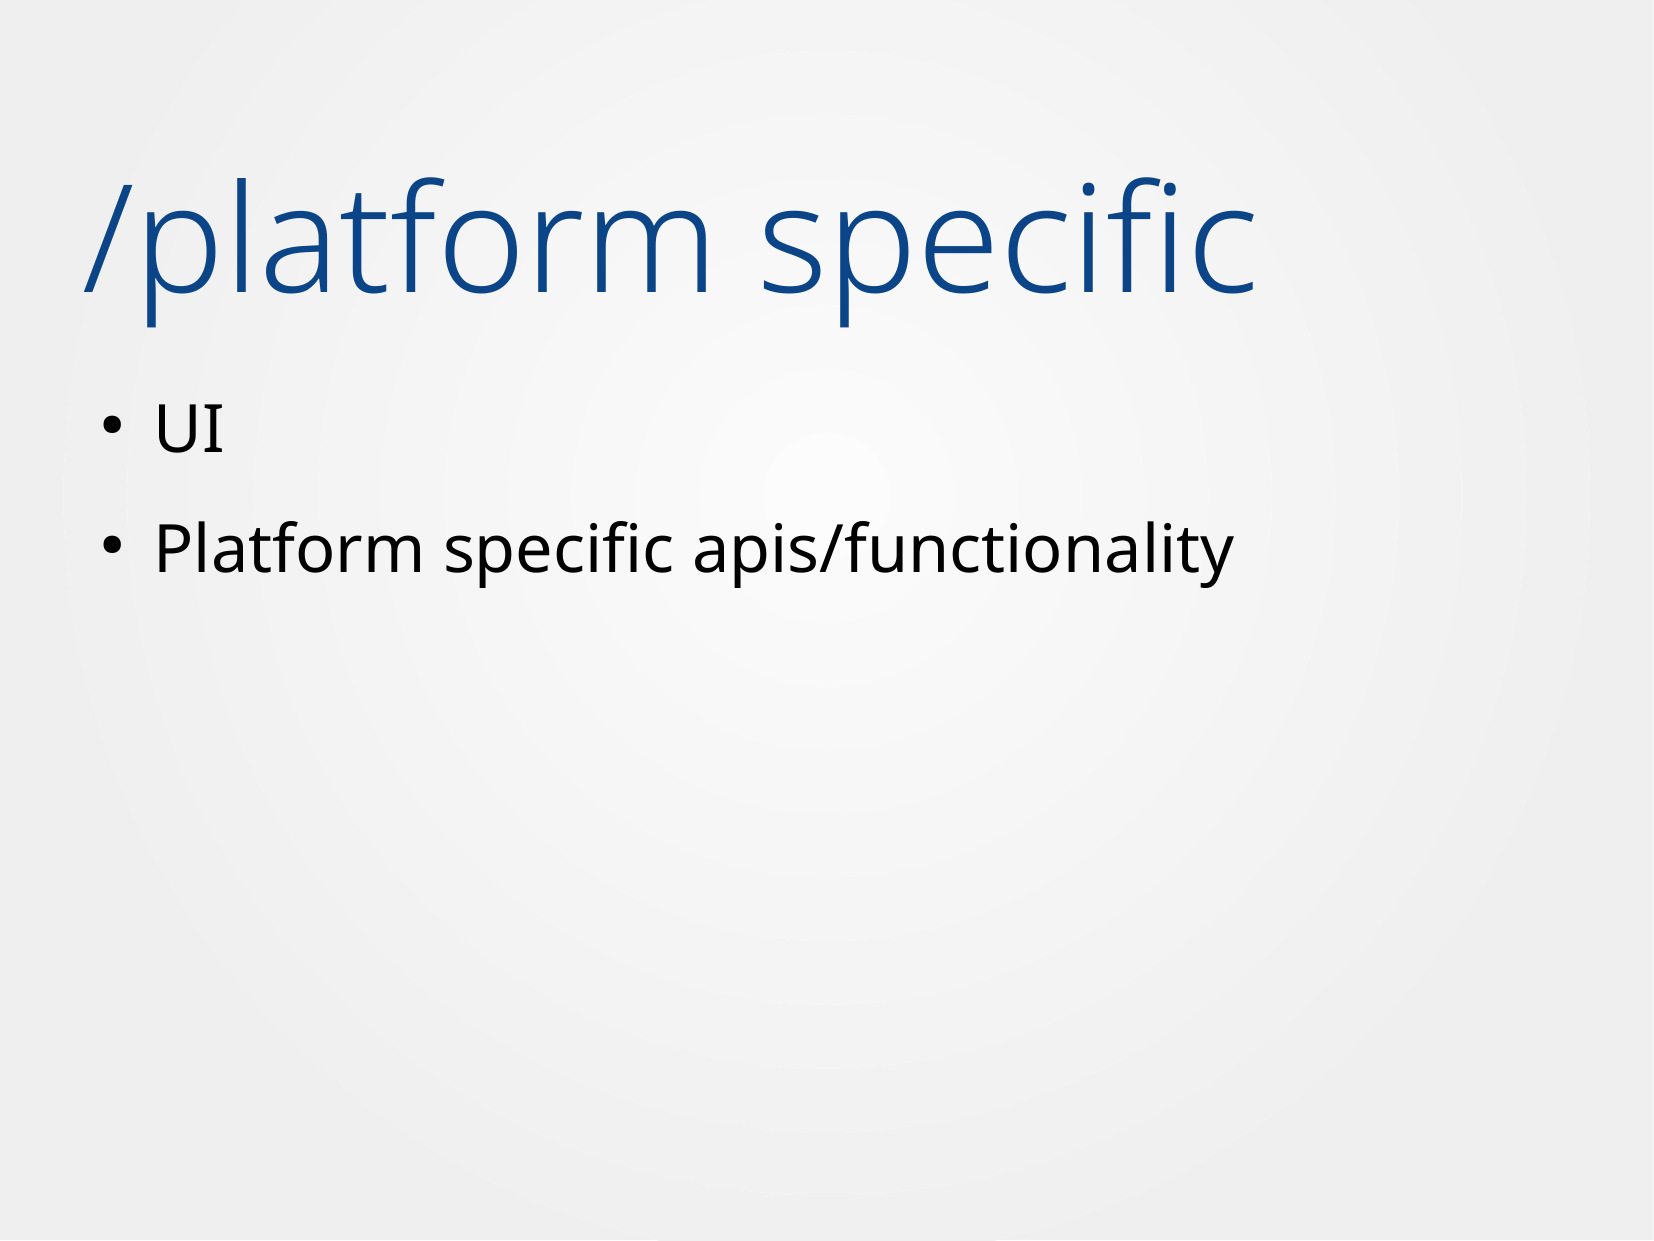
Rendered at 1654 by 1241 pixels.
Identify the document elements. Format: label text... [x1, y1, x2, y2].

list UI Platform specific apis/functionality [82, 380, 1571, 1060]
title /platform specific [82, 80, 1565, 337]
